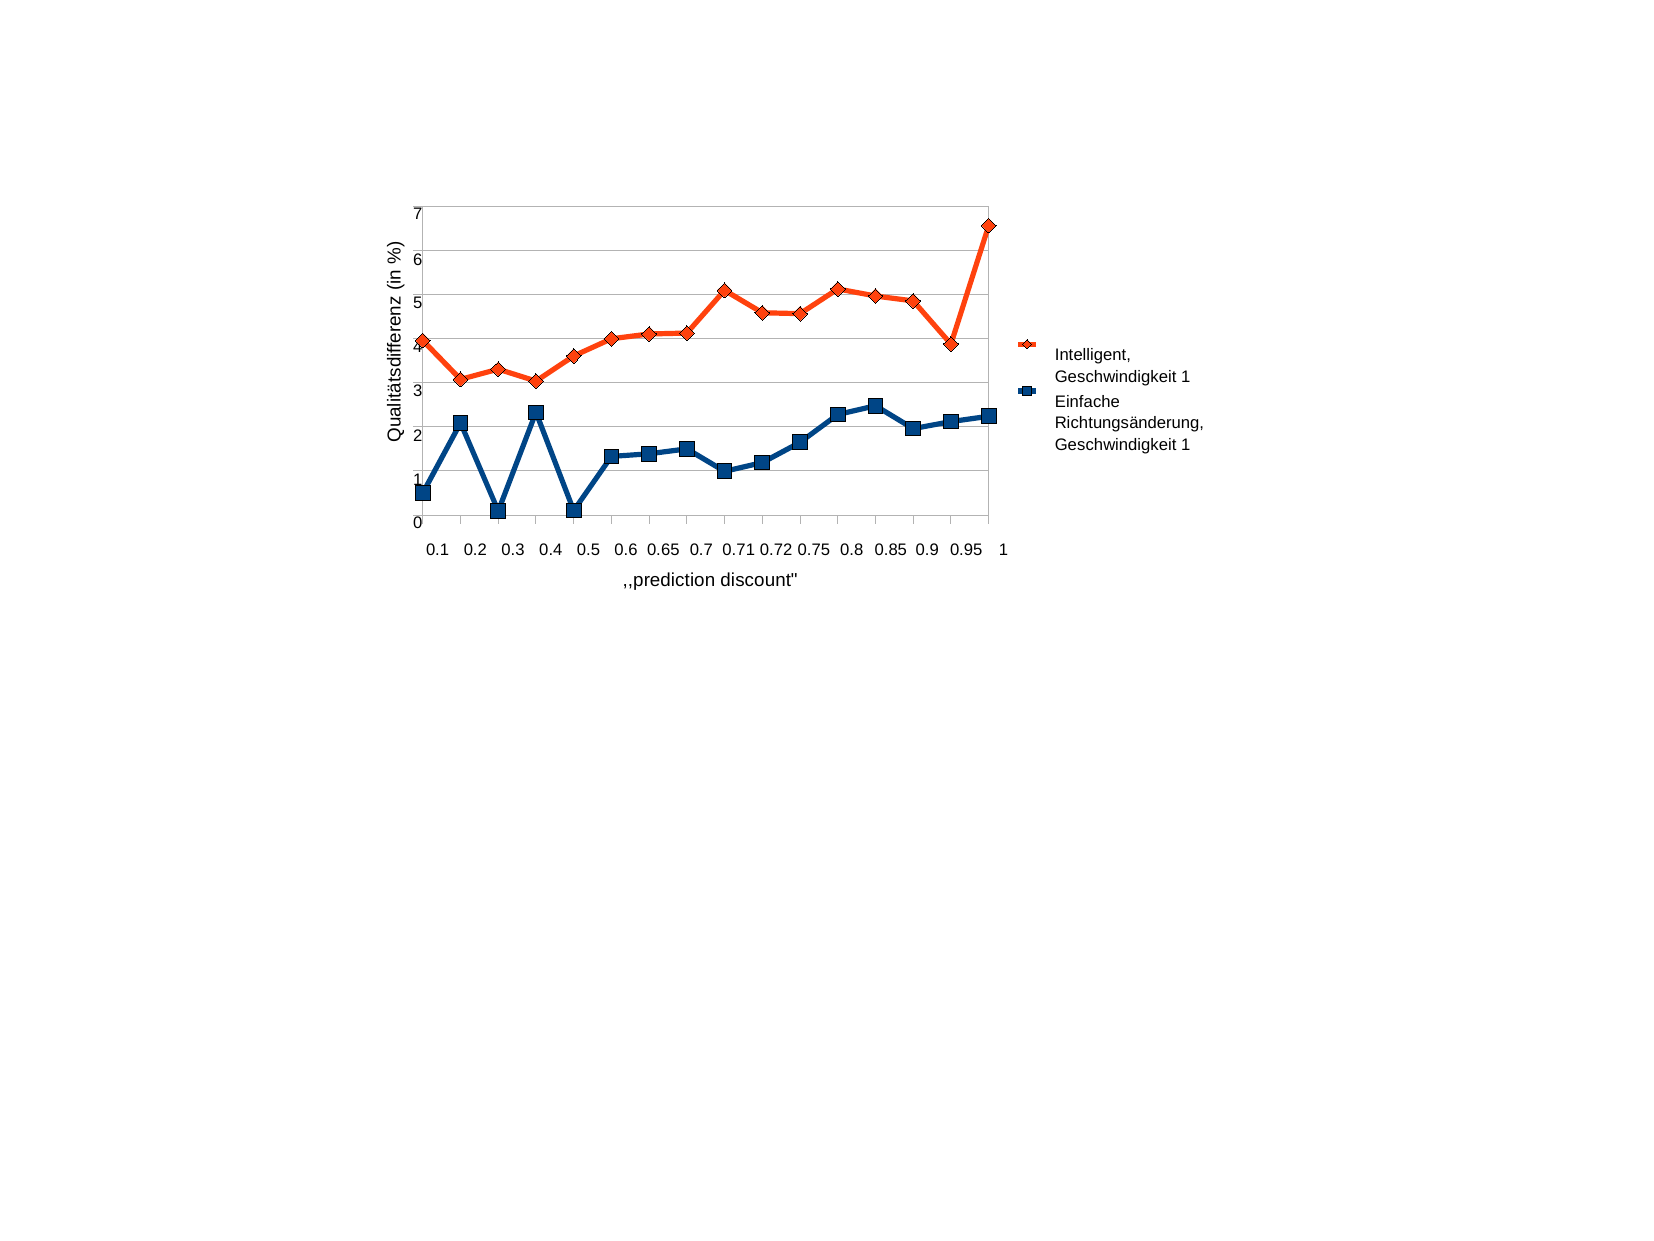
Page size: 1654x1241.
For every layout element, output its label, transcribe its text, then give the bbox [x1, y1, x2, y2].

text_box 2 [412, 418, 438, 453]
text_box 0.72 [745, 532, 783, 561]
text_box 0 [398, 505, 438, 540]
text_box 1 [430, 473, 438, 496]
text_box Geschwindigkeit 1 [1039, 359, 1206, 394]
text_box 0.7 [674, 532, 707, 561]
text_box 0.65 [632, 532, 674, 561]
text_box 4 [412, 329, 438, 364]
text_box 0.75 [783, 532, 825, 567]
text_box 0.8 [825, 532, 859, 567]
text_box 0.4 [524, 532, 562, 567]
text_box 0.6 [599, 532, 632, 567]
text_box [339, 188, 1238, 600]
text_box 0.85 [859, 532, 900, 567]
text_box Richtungsänderung, [1039, 406, 1224, 440]
text_box 3 [412, 373, 438, 408]
text_box Qualitätsdifferenz (in %) [376, 226, 412, 458]
text_box 0.2 [449, 532, 486, 567]
text_box 0.9 [900, 532, 935, 567]
text_box 1 [398, 462, 435, 496]
text_box 0.95 [935, 532, 984, 567]
text_box 6 [412, 242, 438, 277]
text_box 0.5 [562, 532, 599, 567]
text_box 0.3 [486, 532, 524, 567]
text_box 0.1 [411, 532, 449, 567]
text_box 5 [412, 286, 438, 320]
text_box 1 [984, 532, 1024, 567]
text_box Einfache [1039, 384, 1175, 406]
text_box Intelligent, [1039, 337, 1151, 359]
text_box 0.71 [707, 532, 745, 561]
text_box Geschwindigkeit 1 [1039, 427, 1206, 462]
text_box 7 [398, 197, 438, 232]
text_box ,,prediction discount" [607, 561, 813, 598]
